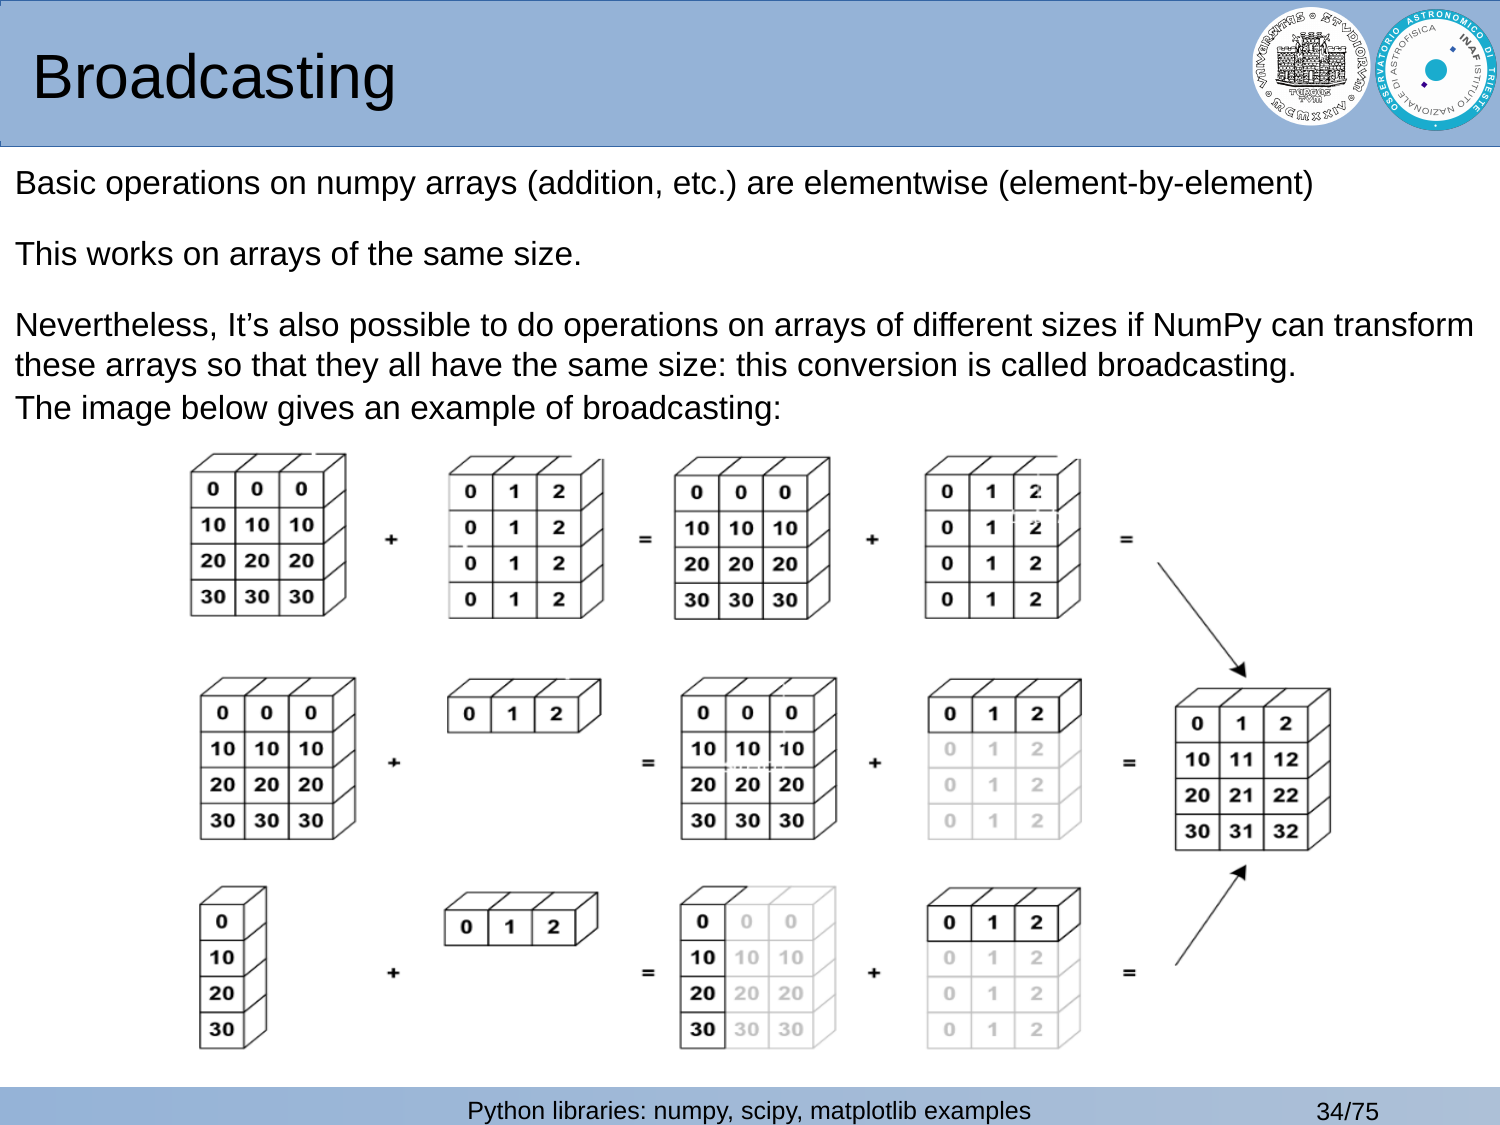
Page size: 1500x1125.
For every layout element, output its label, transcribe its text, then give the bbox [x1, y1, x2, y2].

picture [174, 431, 1342, 1063]
picture [1253, 0, 1500, 153]
text_box Broadcasting [0, 5, 1253, 141]
list Basic operations on numpy arrays (addition, etc.) are elementwise (element-by-element) This works on arrays of the same size. Nevertheless, It’s also possible to do operations on arrays of different sizes if NumPy can transform these arrays so that they all have the same size: this conversion is called broadcasting. The image below gives an example of broadcasting: [0, 153, 1500, 1084]
